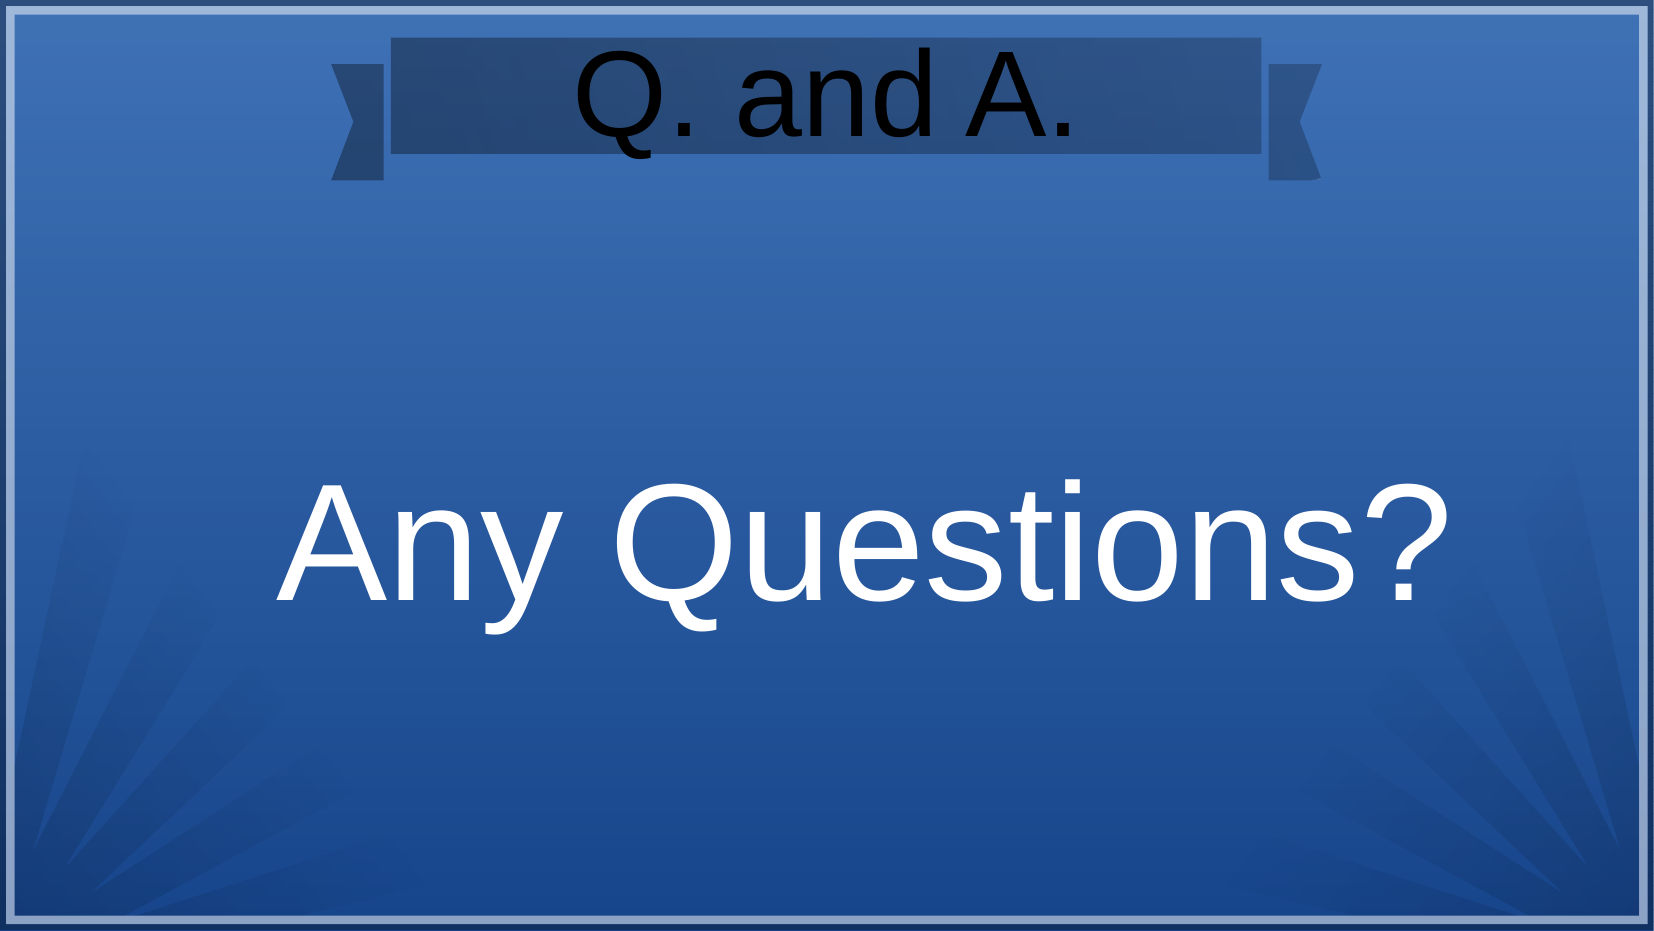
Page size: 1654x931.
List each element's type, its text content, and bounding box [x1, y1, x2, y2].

title Q. and A. [389, 26, 1264, 163]
list Any Questions? [82, 224, 1571, 931]
